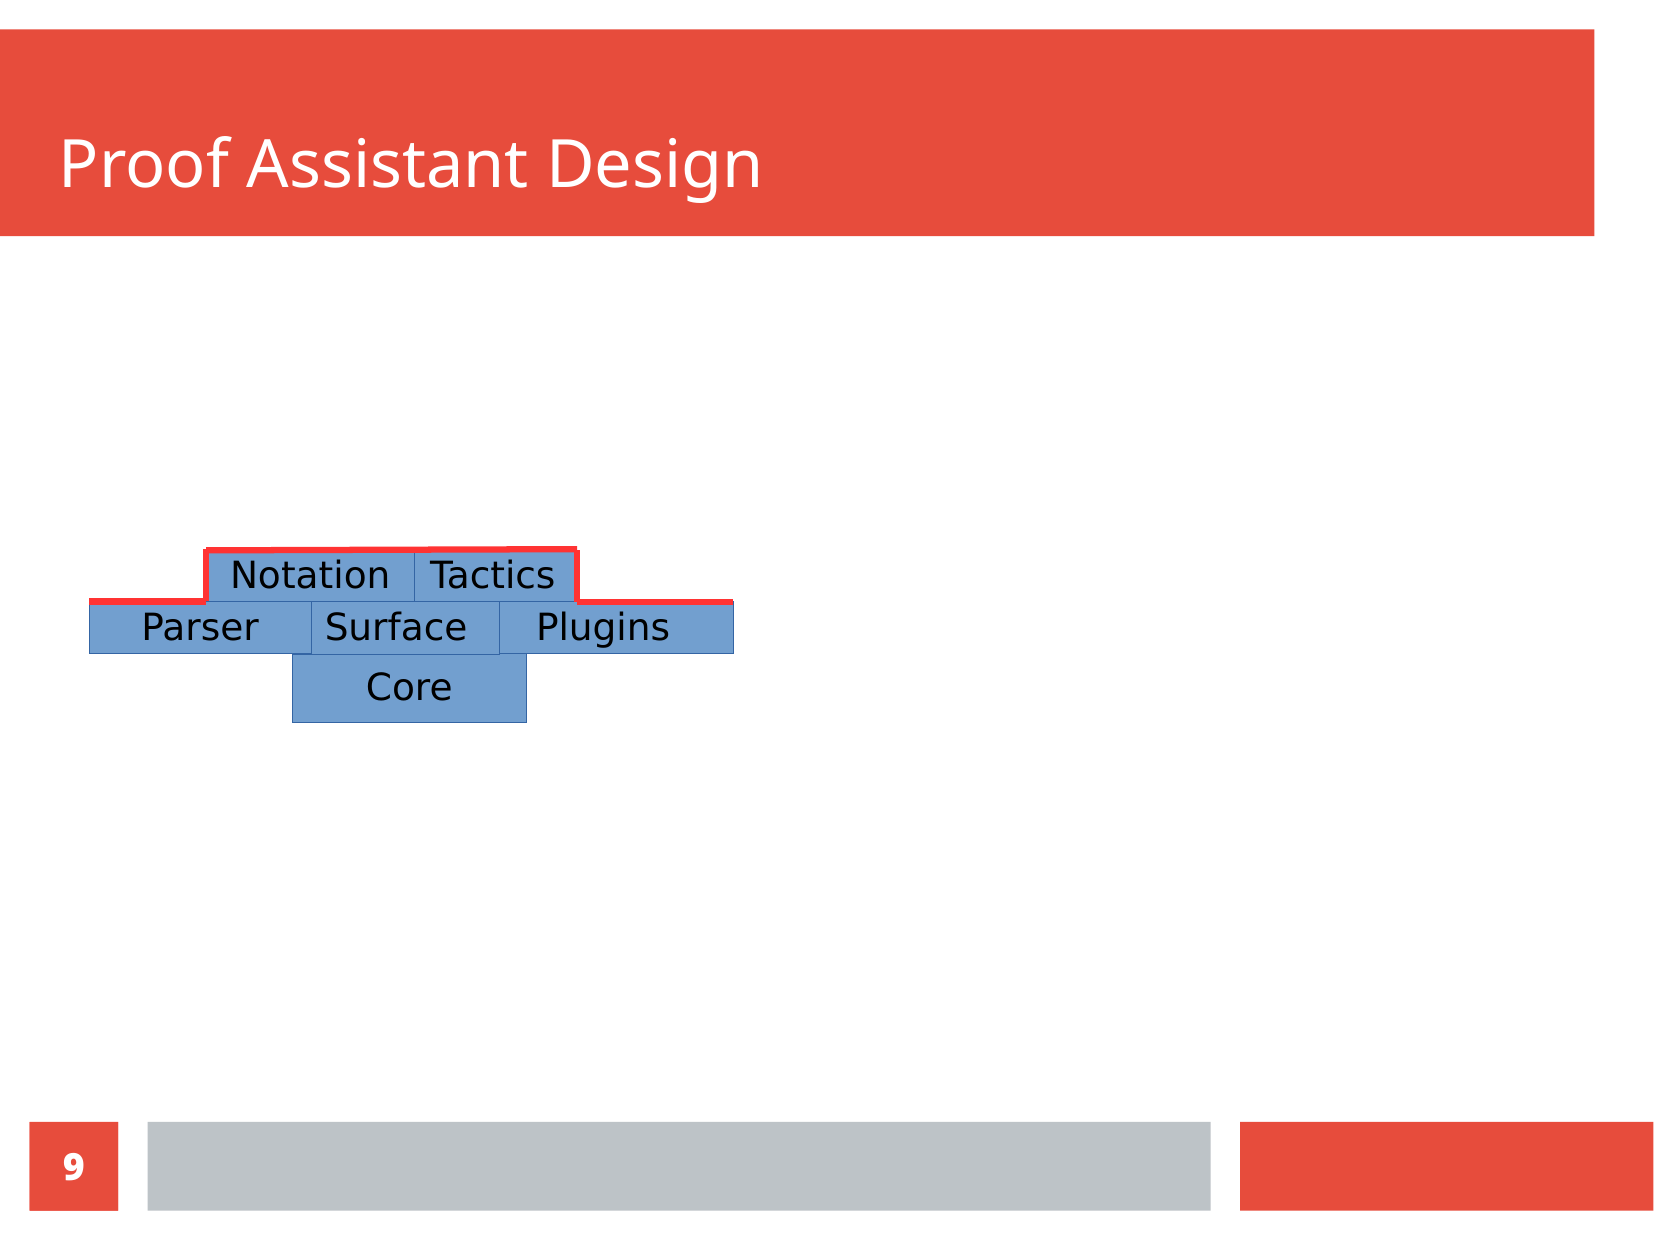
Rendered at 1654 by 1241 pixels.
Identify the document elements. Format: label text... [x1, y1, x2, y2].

title Proof Assistant Design [59, 59, 1595, 207]
text_box Plugins [500, 601, 734, 654]
text_box Tactics [415, 553, 574, 602]
text_box Notation [206, 553, 415, 602]
text_box Core [292, 654, 527, 723]
text_box Surface [292, 602, 500, 655]
text_box Parser [89, 602, 312, 654]
